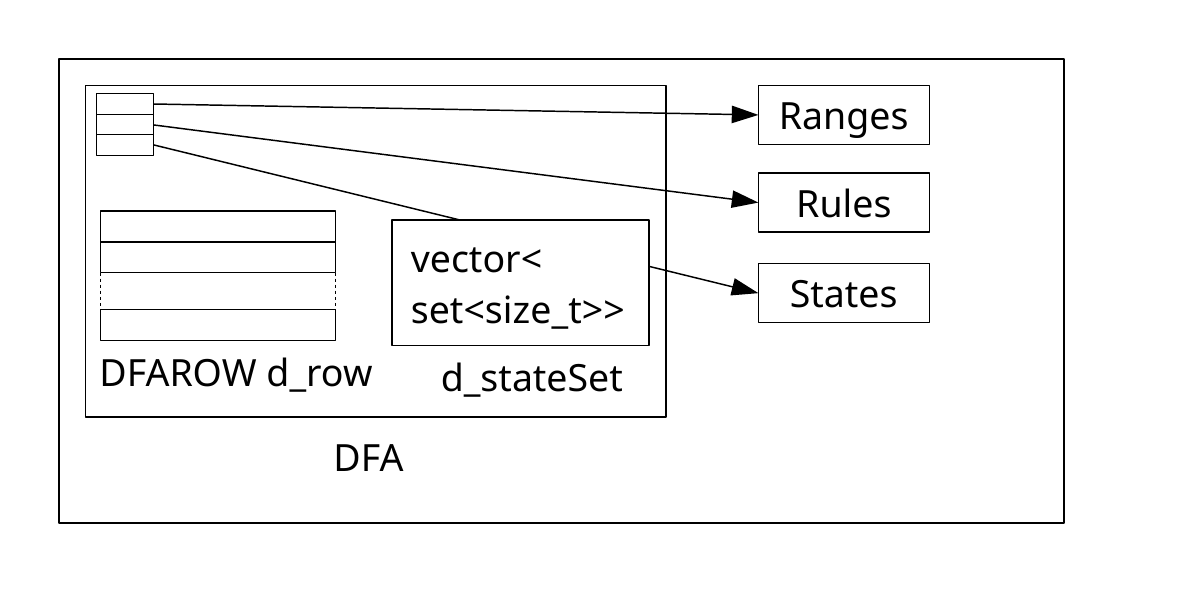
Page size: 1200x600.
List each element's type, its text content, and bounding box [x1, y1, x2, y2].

text_box [58, 58, 1065, 524]
text_box DFAROW d_row [84, 339, 382, 400]
text_box Rules [758, 173, 930, 232]
text_box d_stateSet [426, 344, 625, 405]
text_box DFA [318, 423, 415, 485]
text_box vector< set<size_t>> [396, 224, 659, 331]
text_box States [758, 263, 930, 323]
text_box Ranges [758, 85, 930, 145]
